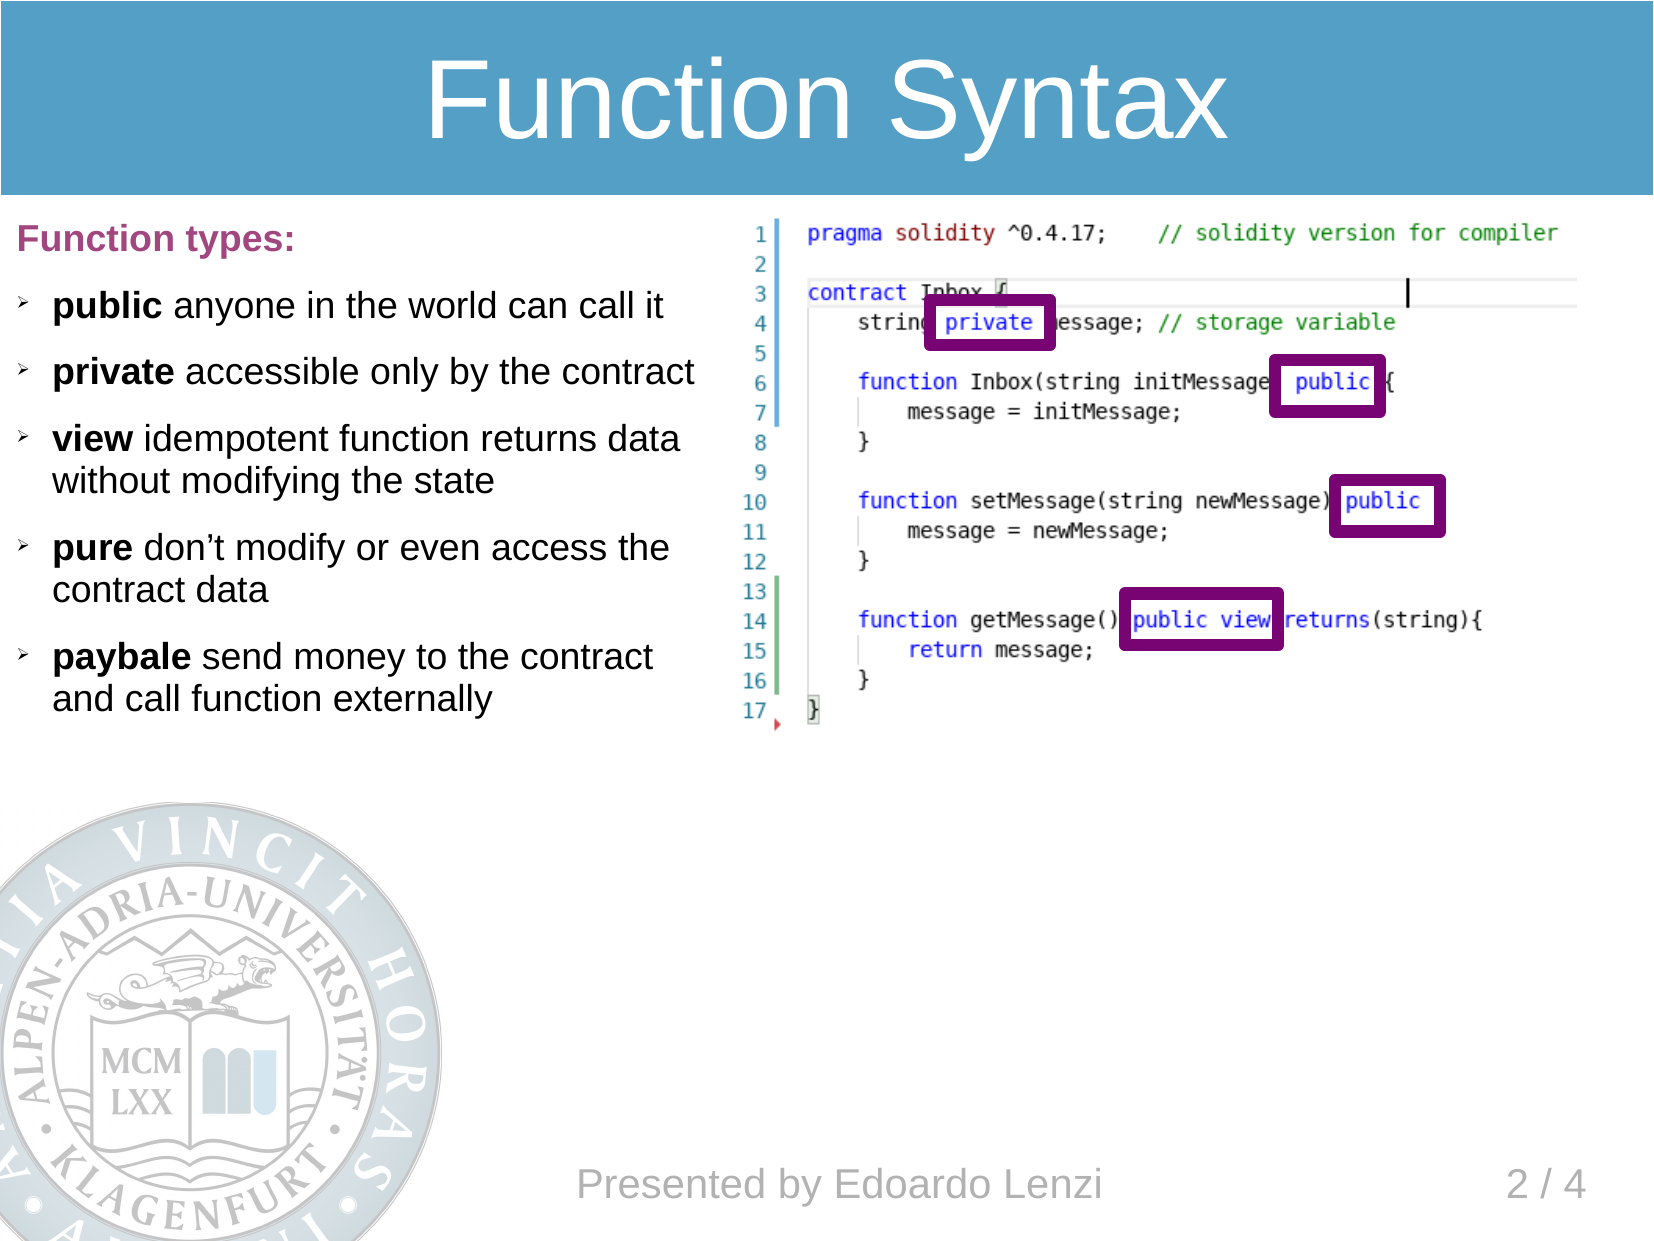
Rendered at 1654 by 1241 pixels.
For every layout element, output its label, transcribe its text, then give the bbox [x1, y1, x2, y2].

text_box [0, 0, 82, 196]
text_box [0, 801, 452, 1241]
list Presented by Edoardo Lenzi 2 / 4 [505, 1160, 1654, 1241]
title Function Syntax [82, 0, 1571, 204]
picture [709, 211, 1577, 742]
text_box [1571, 0, 1654, 196]
text_box Function types: public anyone in the world can call it private accessible only by the contract view idempotent function returns data without modifying the state pure don’t modify or even access the contract data paybale send money to the contract and call function externally [1, 210, 736, 794]
